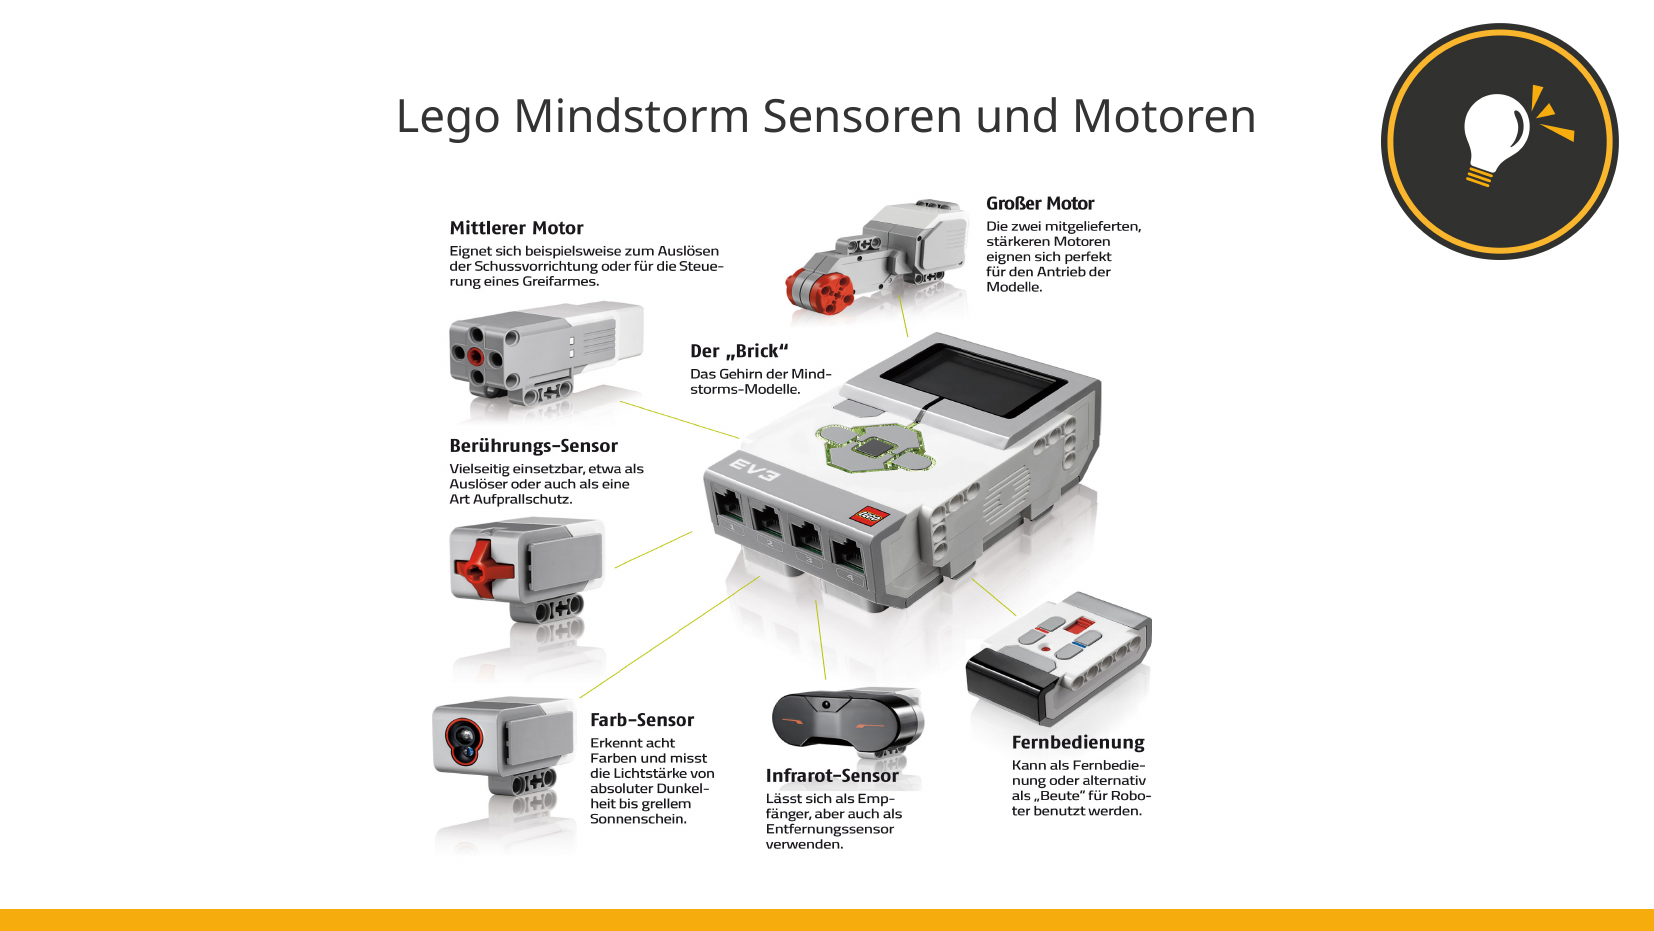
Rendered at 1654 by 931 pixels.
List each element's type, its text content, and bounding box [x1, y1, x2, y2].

text_box [0, 909, 1654, 931]
title Lego Mindstorm Sensoren und Motoren [82, 37, 1381, 193]
picture [1381, 23, 1619, 260]
picture [327, 165, 1264, 875]
